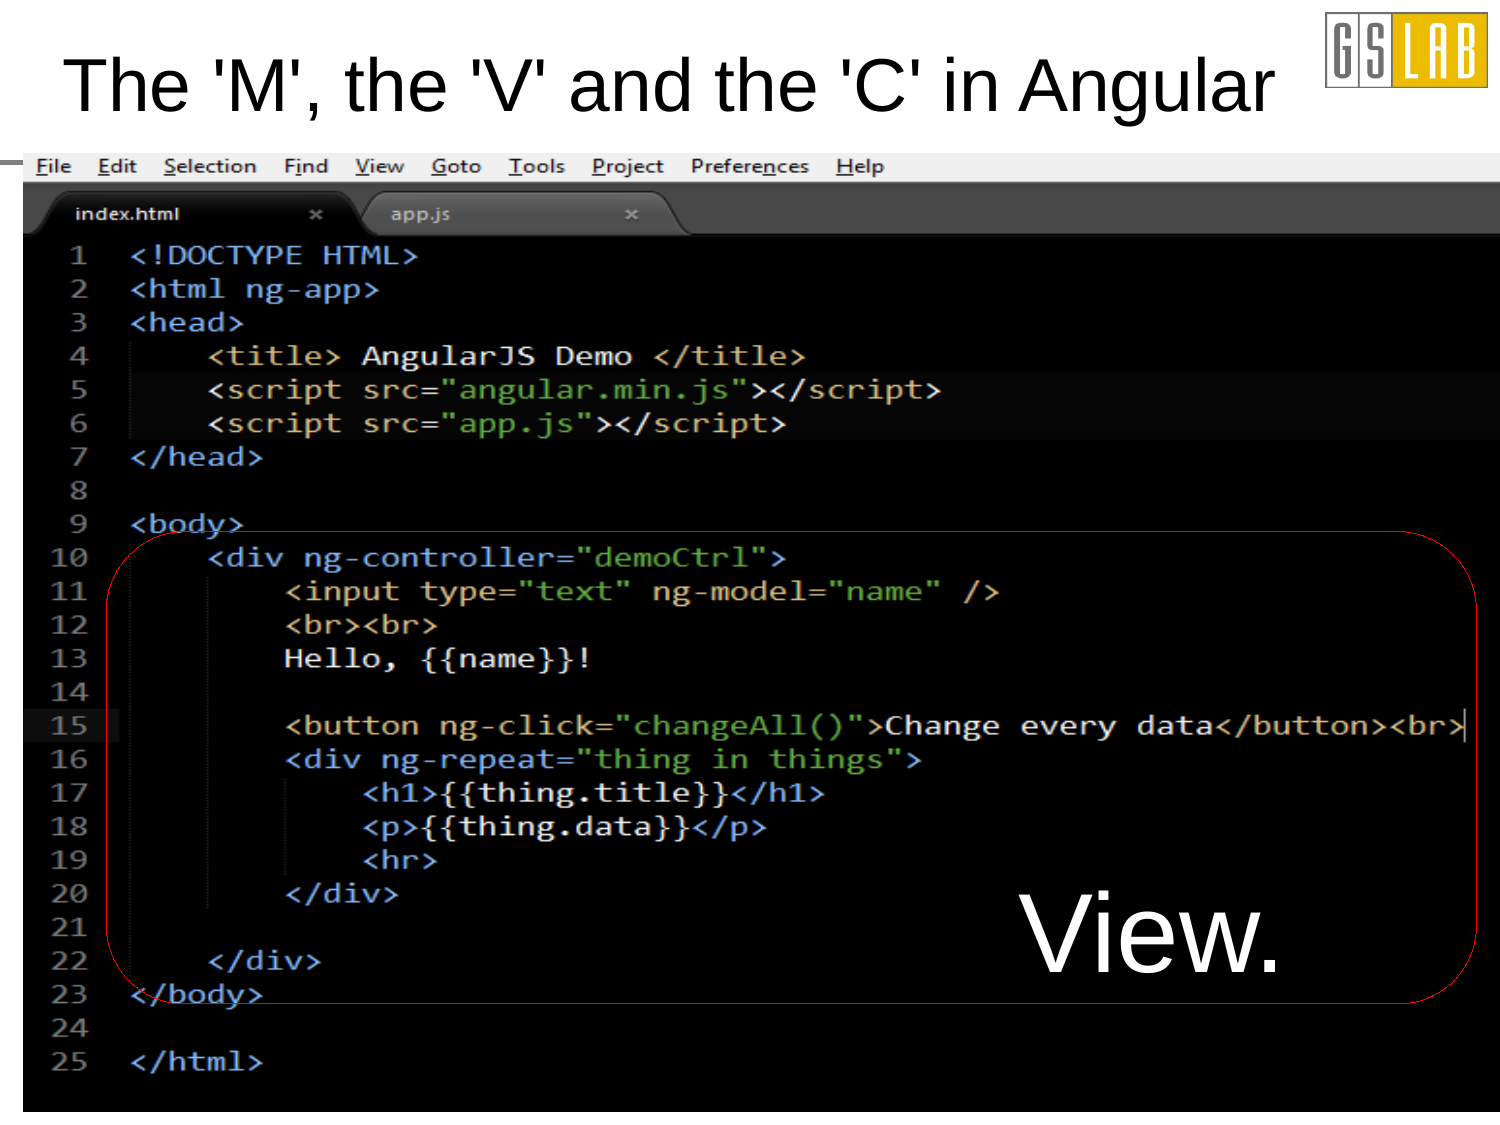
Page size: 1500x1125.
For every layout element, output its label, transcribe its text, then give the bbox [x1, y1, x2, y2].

picture [1325, 12, 1488, 88]
title The 'M', the 'V' and the 'C' in Angular [62, 32, 1413, 138]
text_box View. [1003, 863, 1382, 1003]
picture [23, 153, 1500, 1112]
